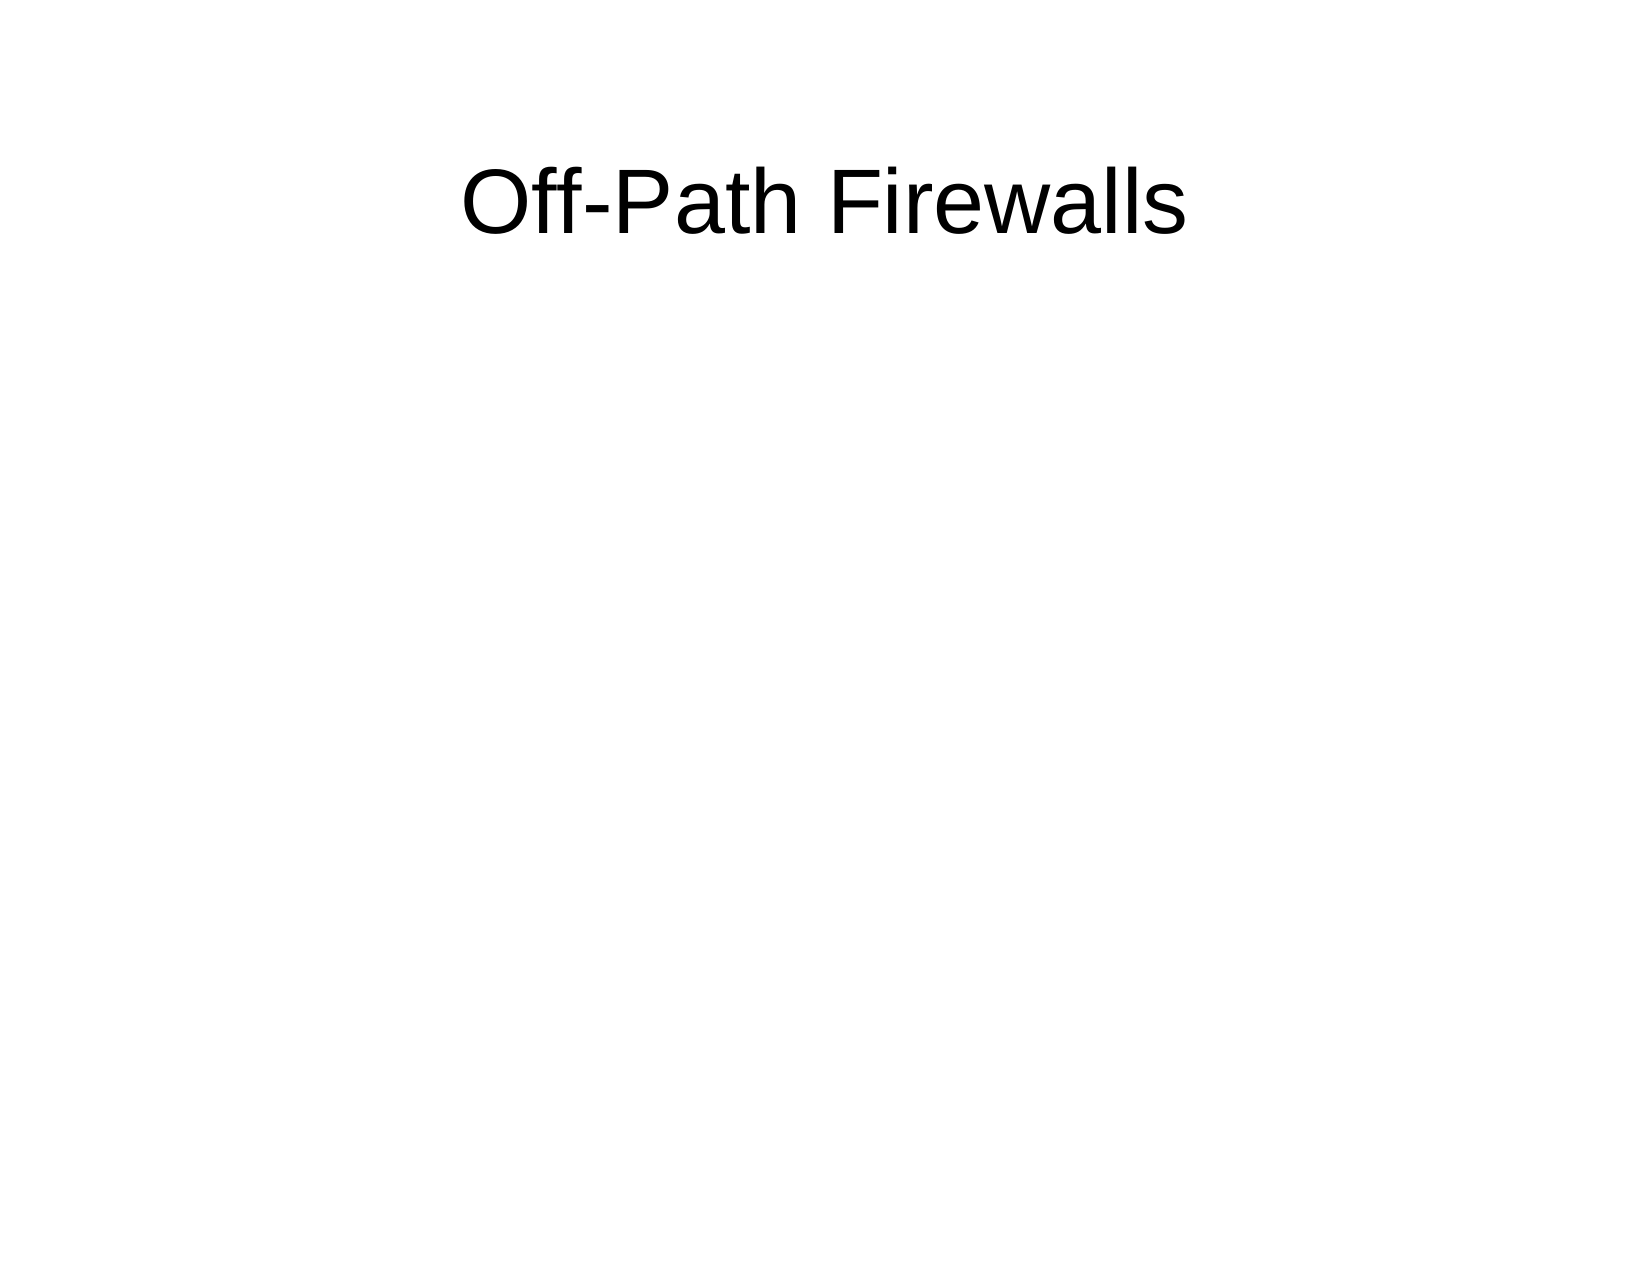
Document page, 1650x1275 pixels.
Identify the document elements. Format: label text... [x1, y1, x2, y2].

title Off-Path Firewalls [135, 112, 1515, 291]
